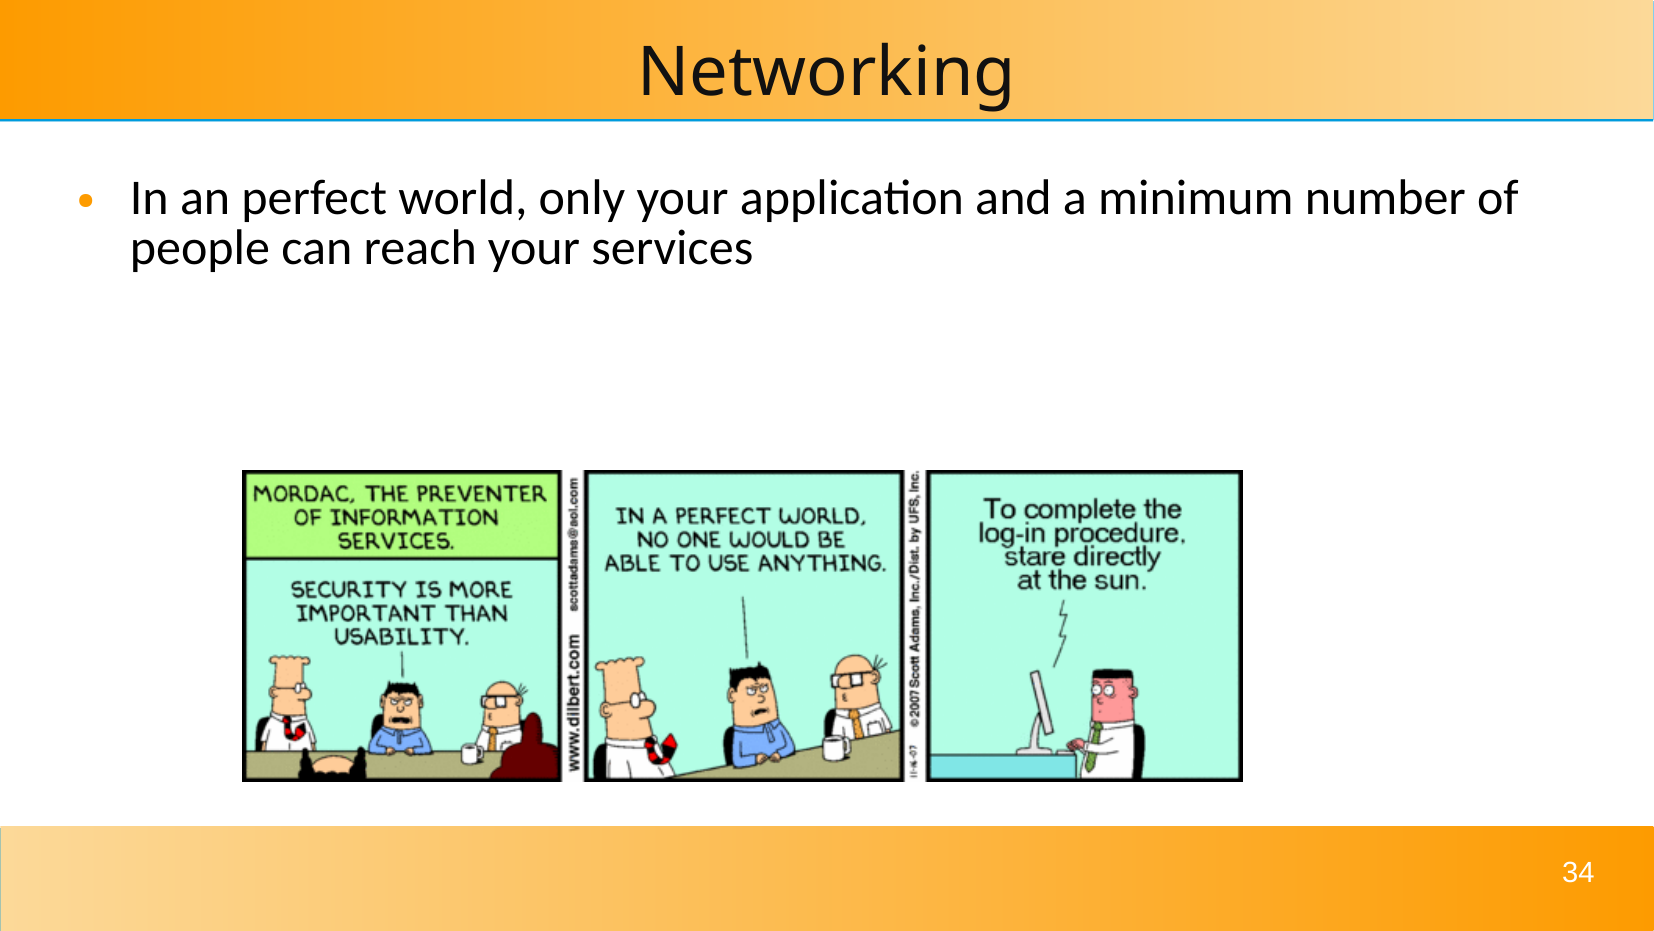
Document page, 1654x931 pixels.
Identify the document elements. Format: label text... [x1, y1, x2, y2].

title Networking [1101, 827, 1105, 930]
list In an perfect world, only your application and a minimum number of people can reach your services [59, 177, 1536, 768]
title Networking [59, 26, 1595, 111]
picture [242, 470, 1243, 782]
